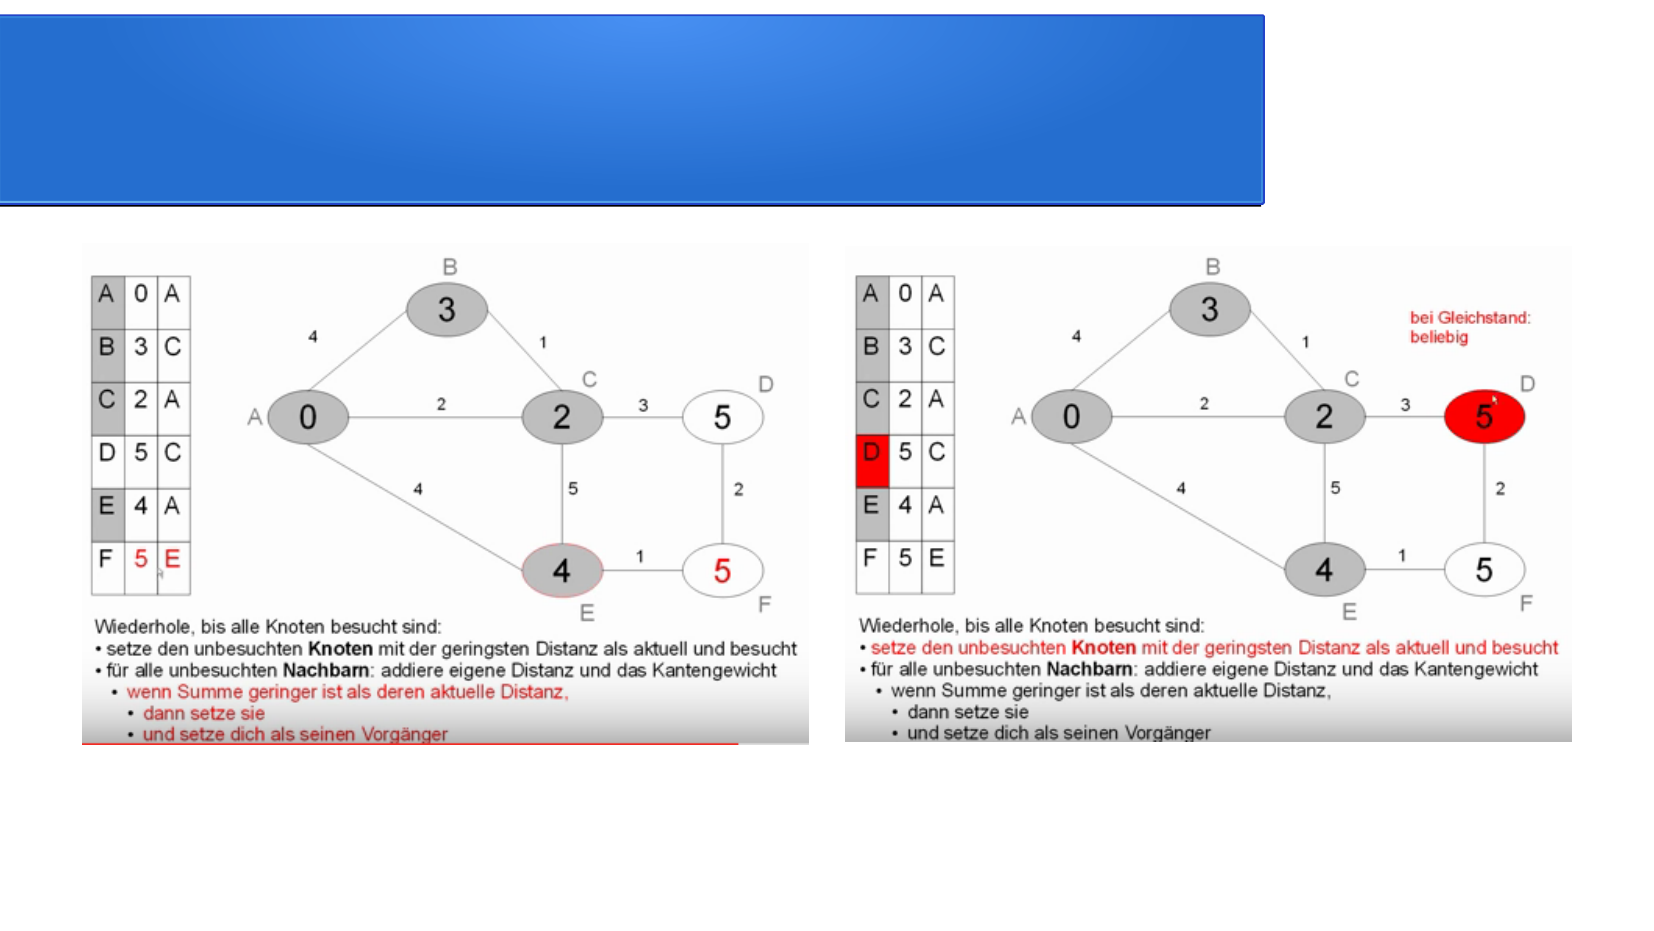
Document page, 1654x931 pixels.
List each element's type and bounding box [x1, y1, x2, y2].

picture [82, 243, 809, 745]
picture [845, 246, 1572, 742]
